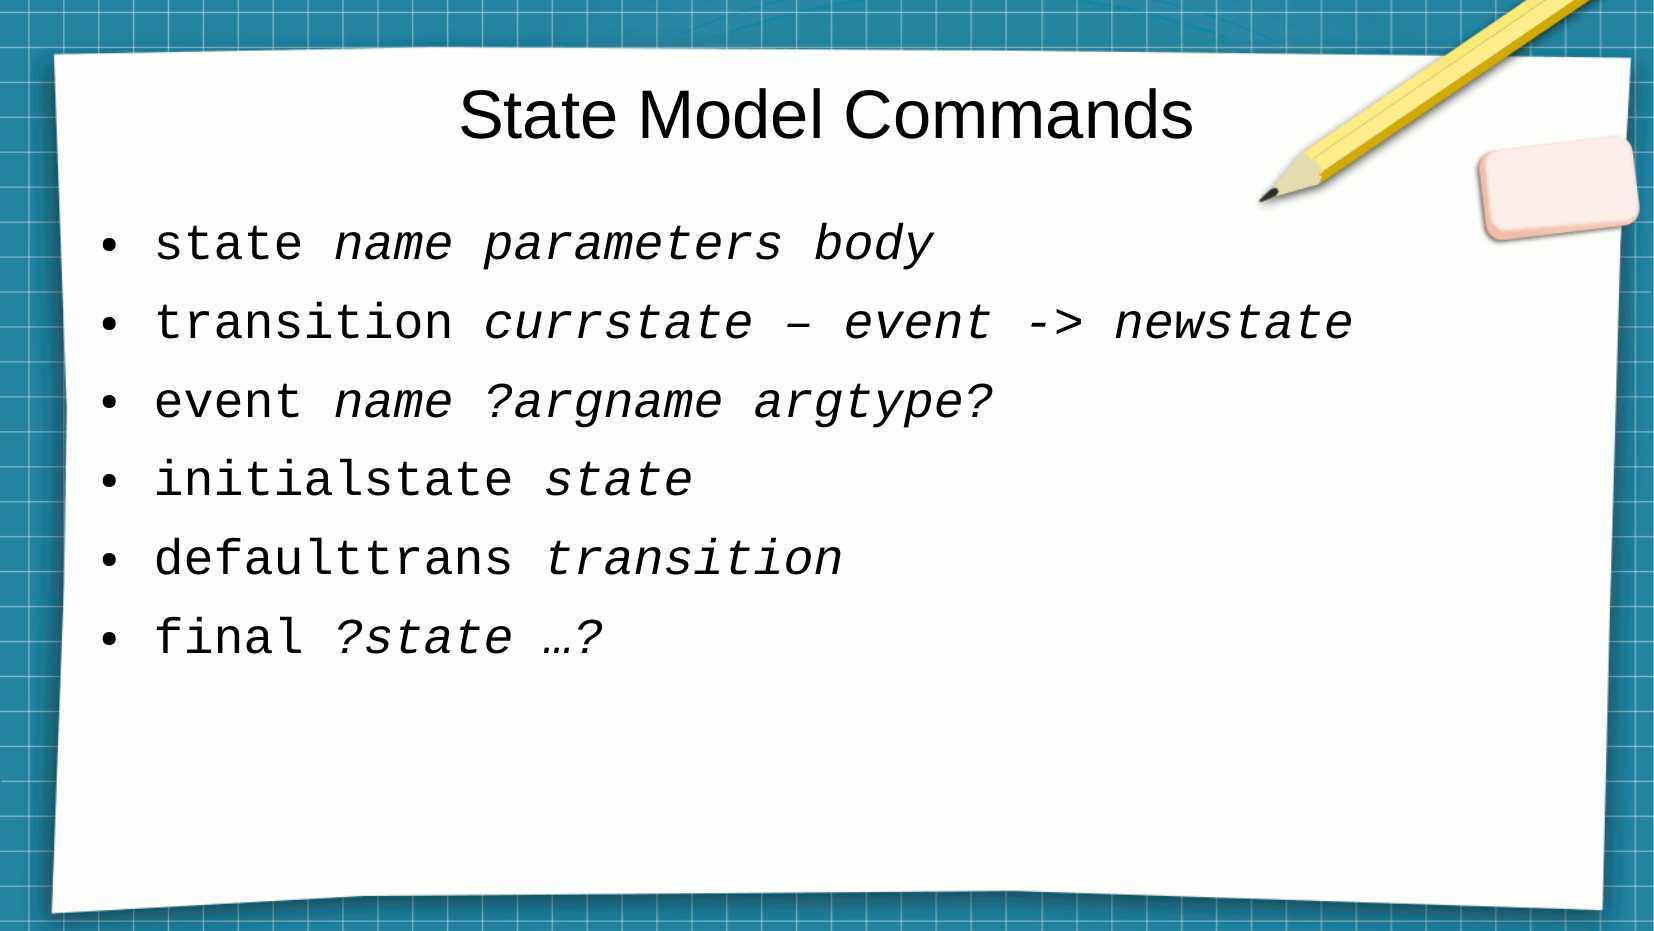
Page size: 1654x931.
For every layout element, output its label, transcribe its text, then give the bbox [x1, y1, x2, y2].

title State Model Commands [82, 37, 1571, 193]
list state name parameters body transition currstate – event -> newstate event name ?argname argtype? initialstate state defaulttrans transition final ?state …? [82, 217, 1571, 758]
picture [0, 0, 1654, 931]
